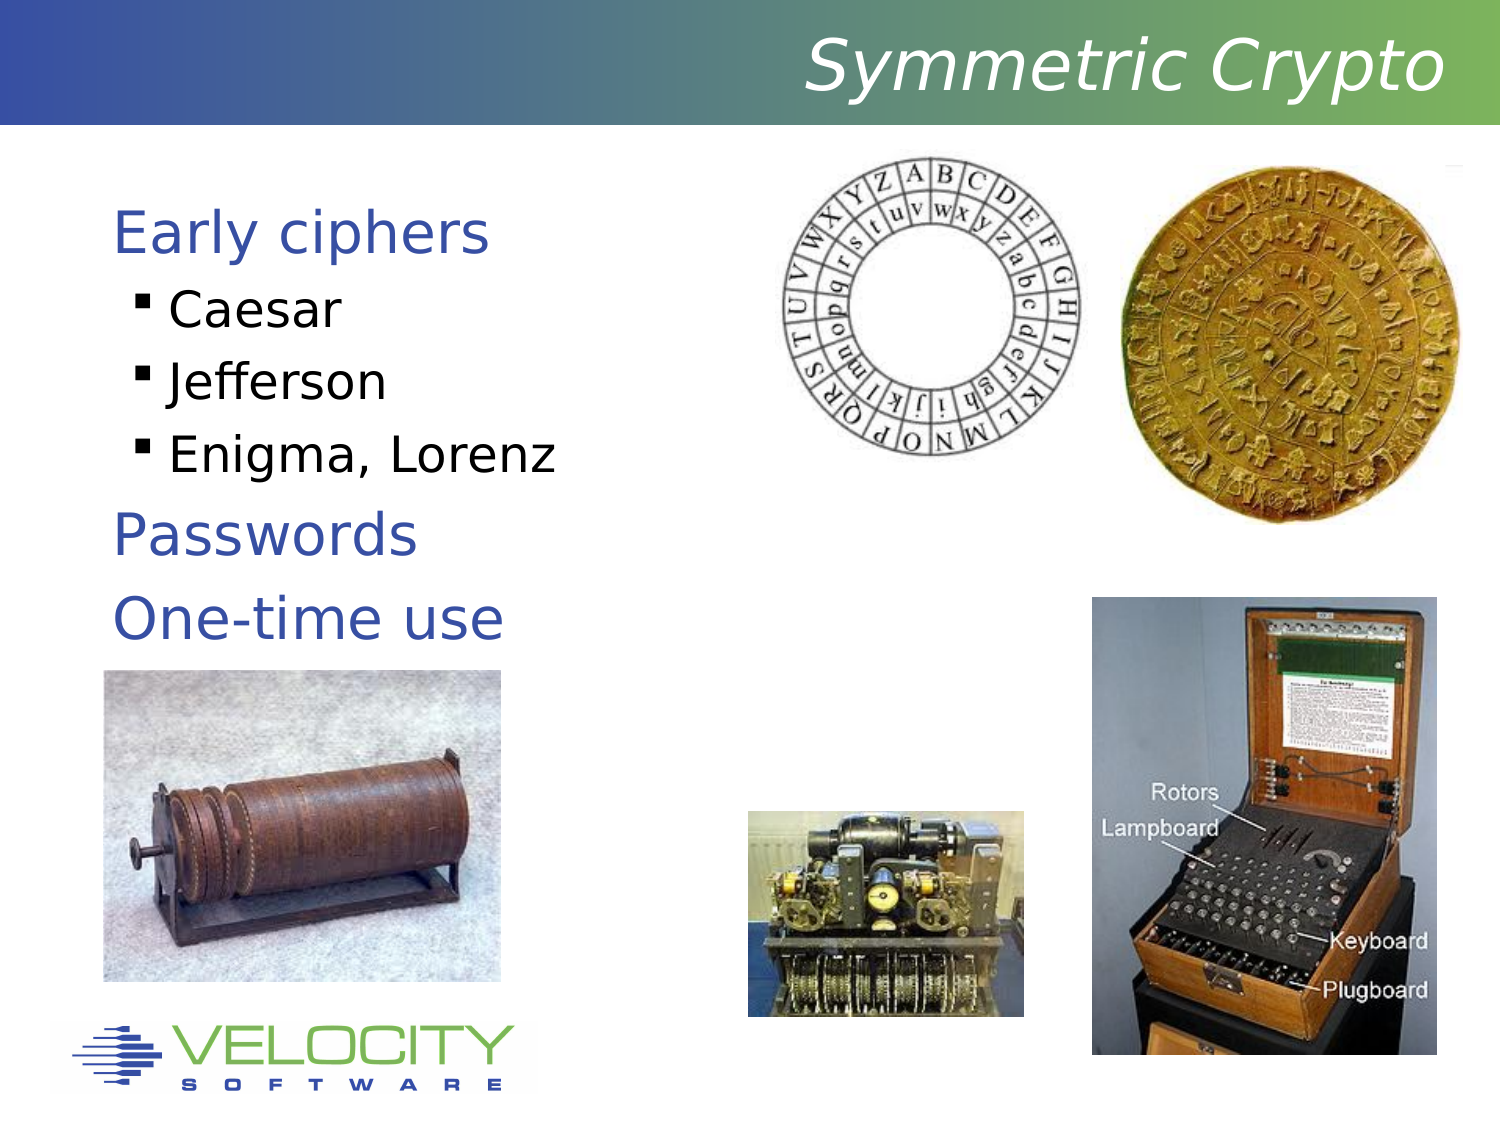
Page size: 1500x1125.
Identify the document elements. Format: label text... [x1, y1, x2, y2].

picture [1092, 597, 1437, 1056]
title Symmetric Crypto [62, 12, 1463, 113]
picture [748, 811, 1024, 1017]
picture [50, 1021, 538, 1094]
picture [1120, 165, 1463, 526]
list Early ciphers Caesar Jefferson Enigma, Lorenz Passwords One-time use [70, 187, 1438, 988]
picture [103, 670, 501, 982]
picture [775, 149, 1088, 464]
